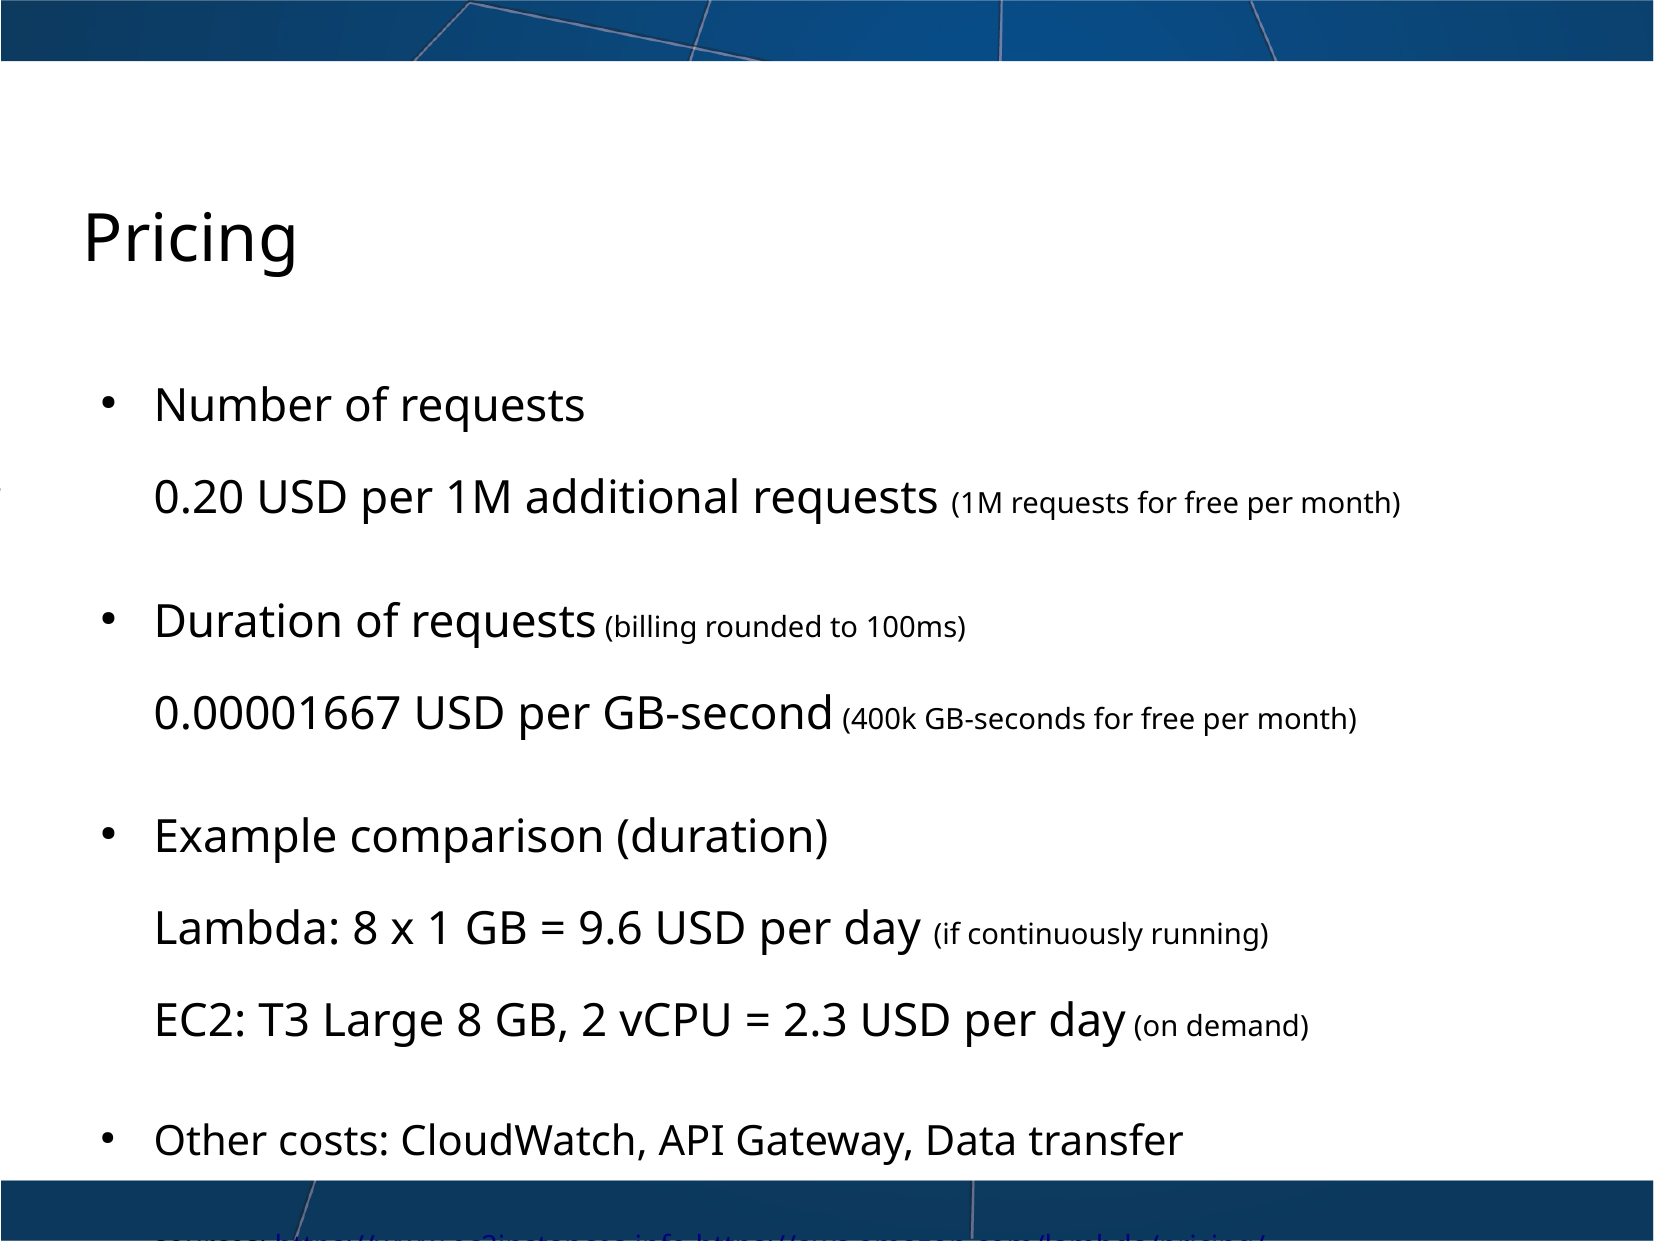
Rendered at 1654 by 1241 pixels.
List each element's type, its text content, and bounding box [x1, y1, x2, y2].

picture [0, 0, 1654, 1241]
list Number of requests 0.20 USD per 1M additional requests (1M requests for free per month) Duration of requests (billing rounded to 100ms) 0.00001667 USD per GB-second (400k GB-seconds for free per month) Example comparison (duration) Lambda: 8 x 1 GB = 9.6 USD per day (if continuously running) EC2: T3 Large 8 GB, 2 vCPU = 2.3 USD per day (on demand) Other costs: CloudWatch, API Gateway, Data transfer sources: https://www.ec2instances.info https://aws.amazon.com/lambda/pricing/ [82, 372, 1571, 1164]
title Pricing [82, 139, 1571, 332]
